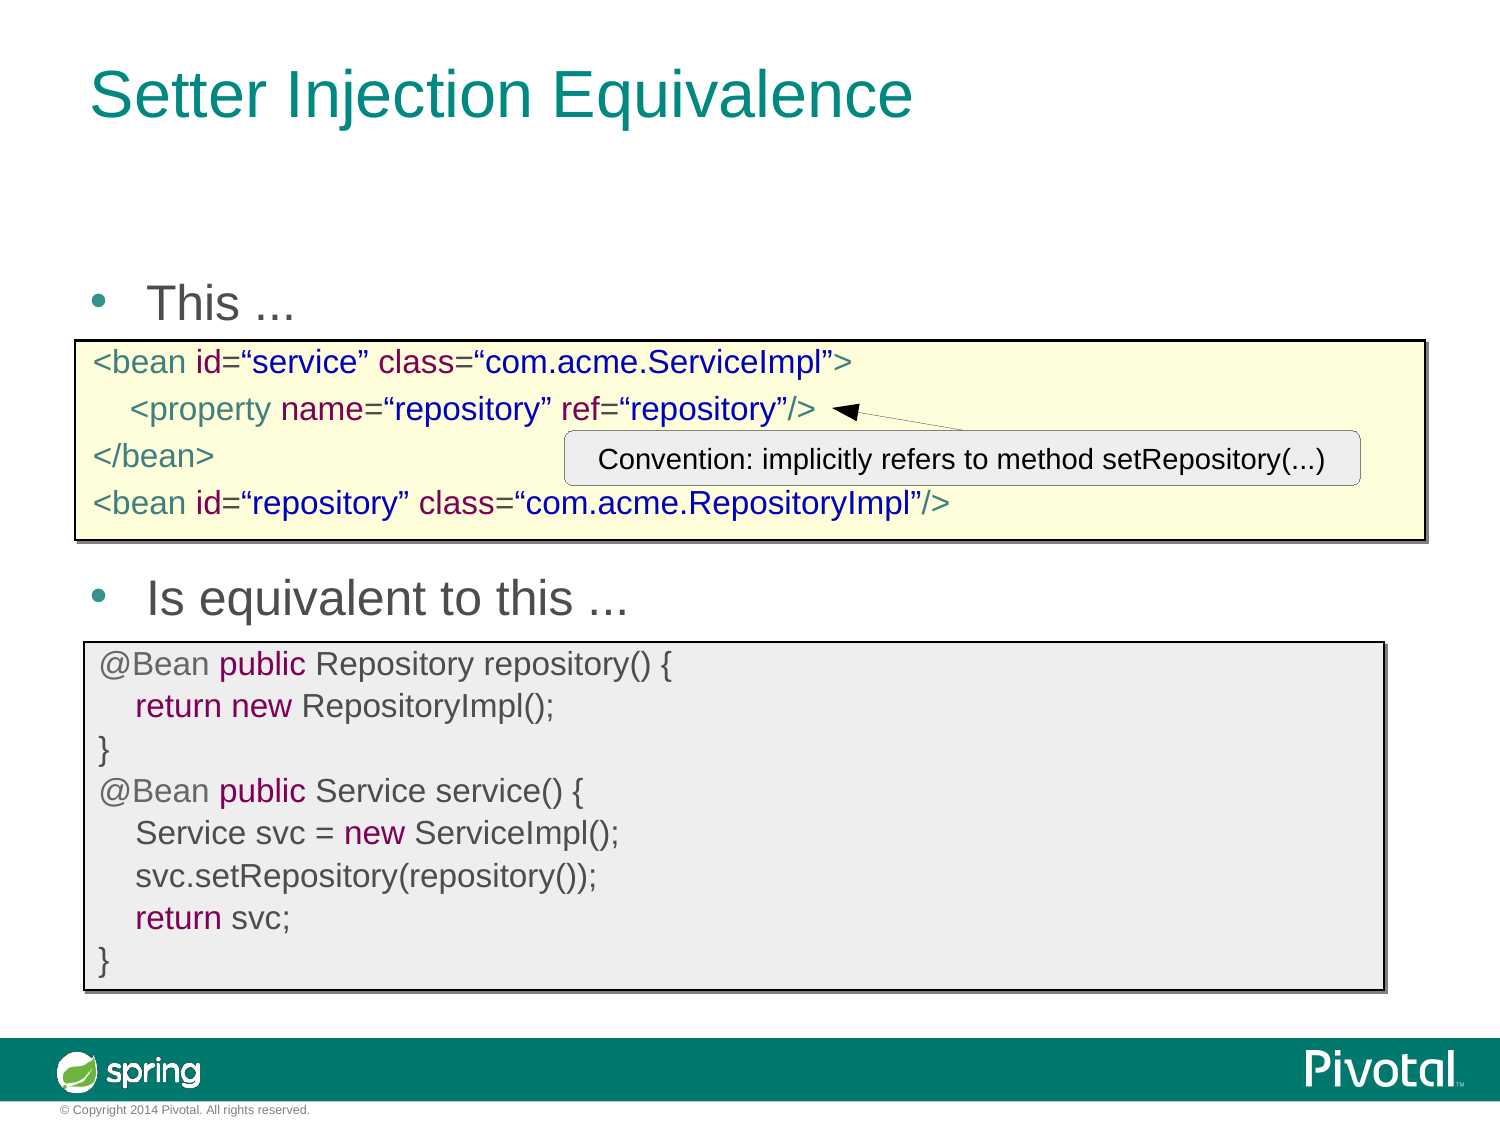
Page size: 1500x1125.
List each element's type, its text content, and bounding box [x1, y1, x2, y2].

title Setter Injection Equivalence [75, 37, 1426, 225]
picture [1306, 1050, 1464, 1087]
picture [32, 1041, 210, 1103]
list This ... Is equivalent to this ... [75, 262, 1426, 1013]
